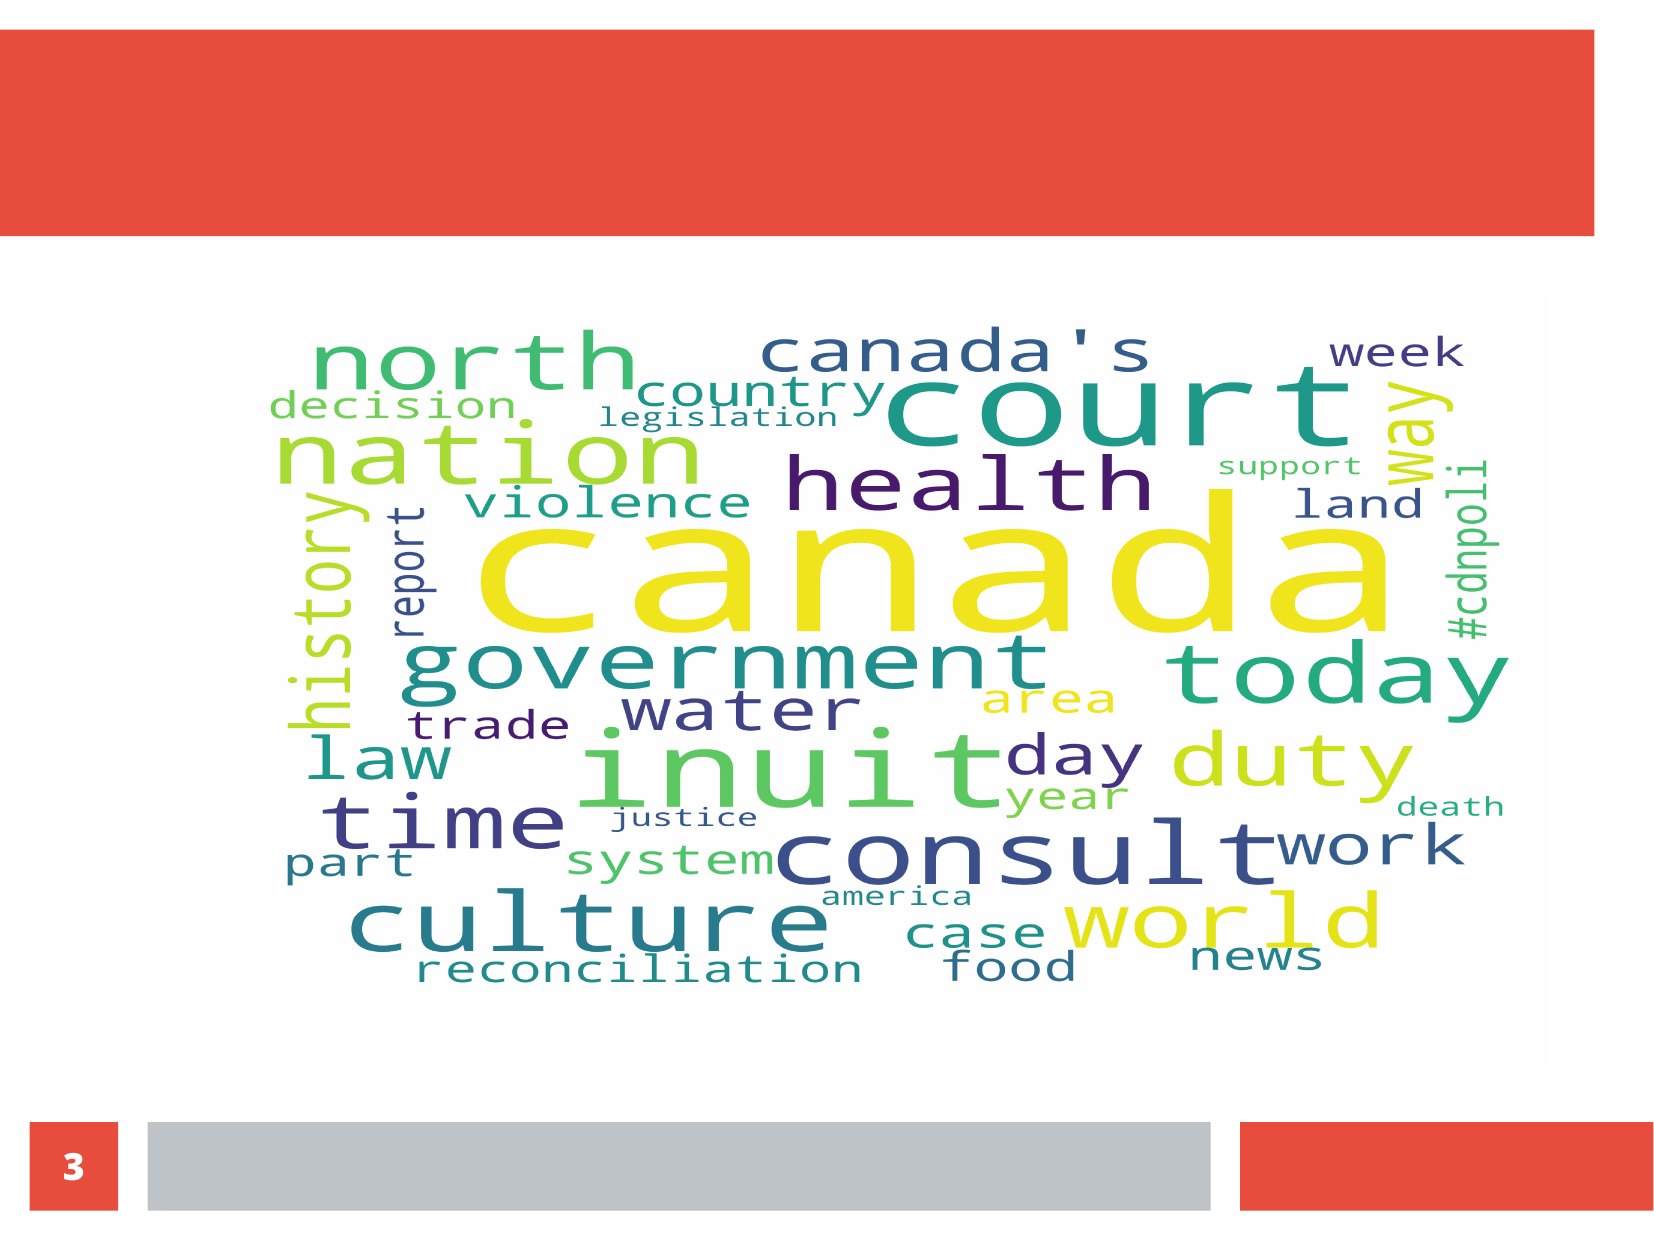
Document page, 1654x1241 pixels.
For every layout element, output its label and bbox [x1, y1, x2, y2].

picture [94, 293, 1548, 1062]
